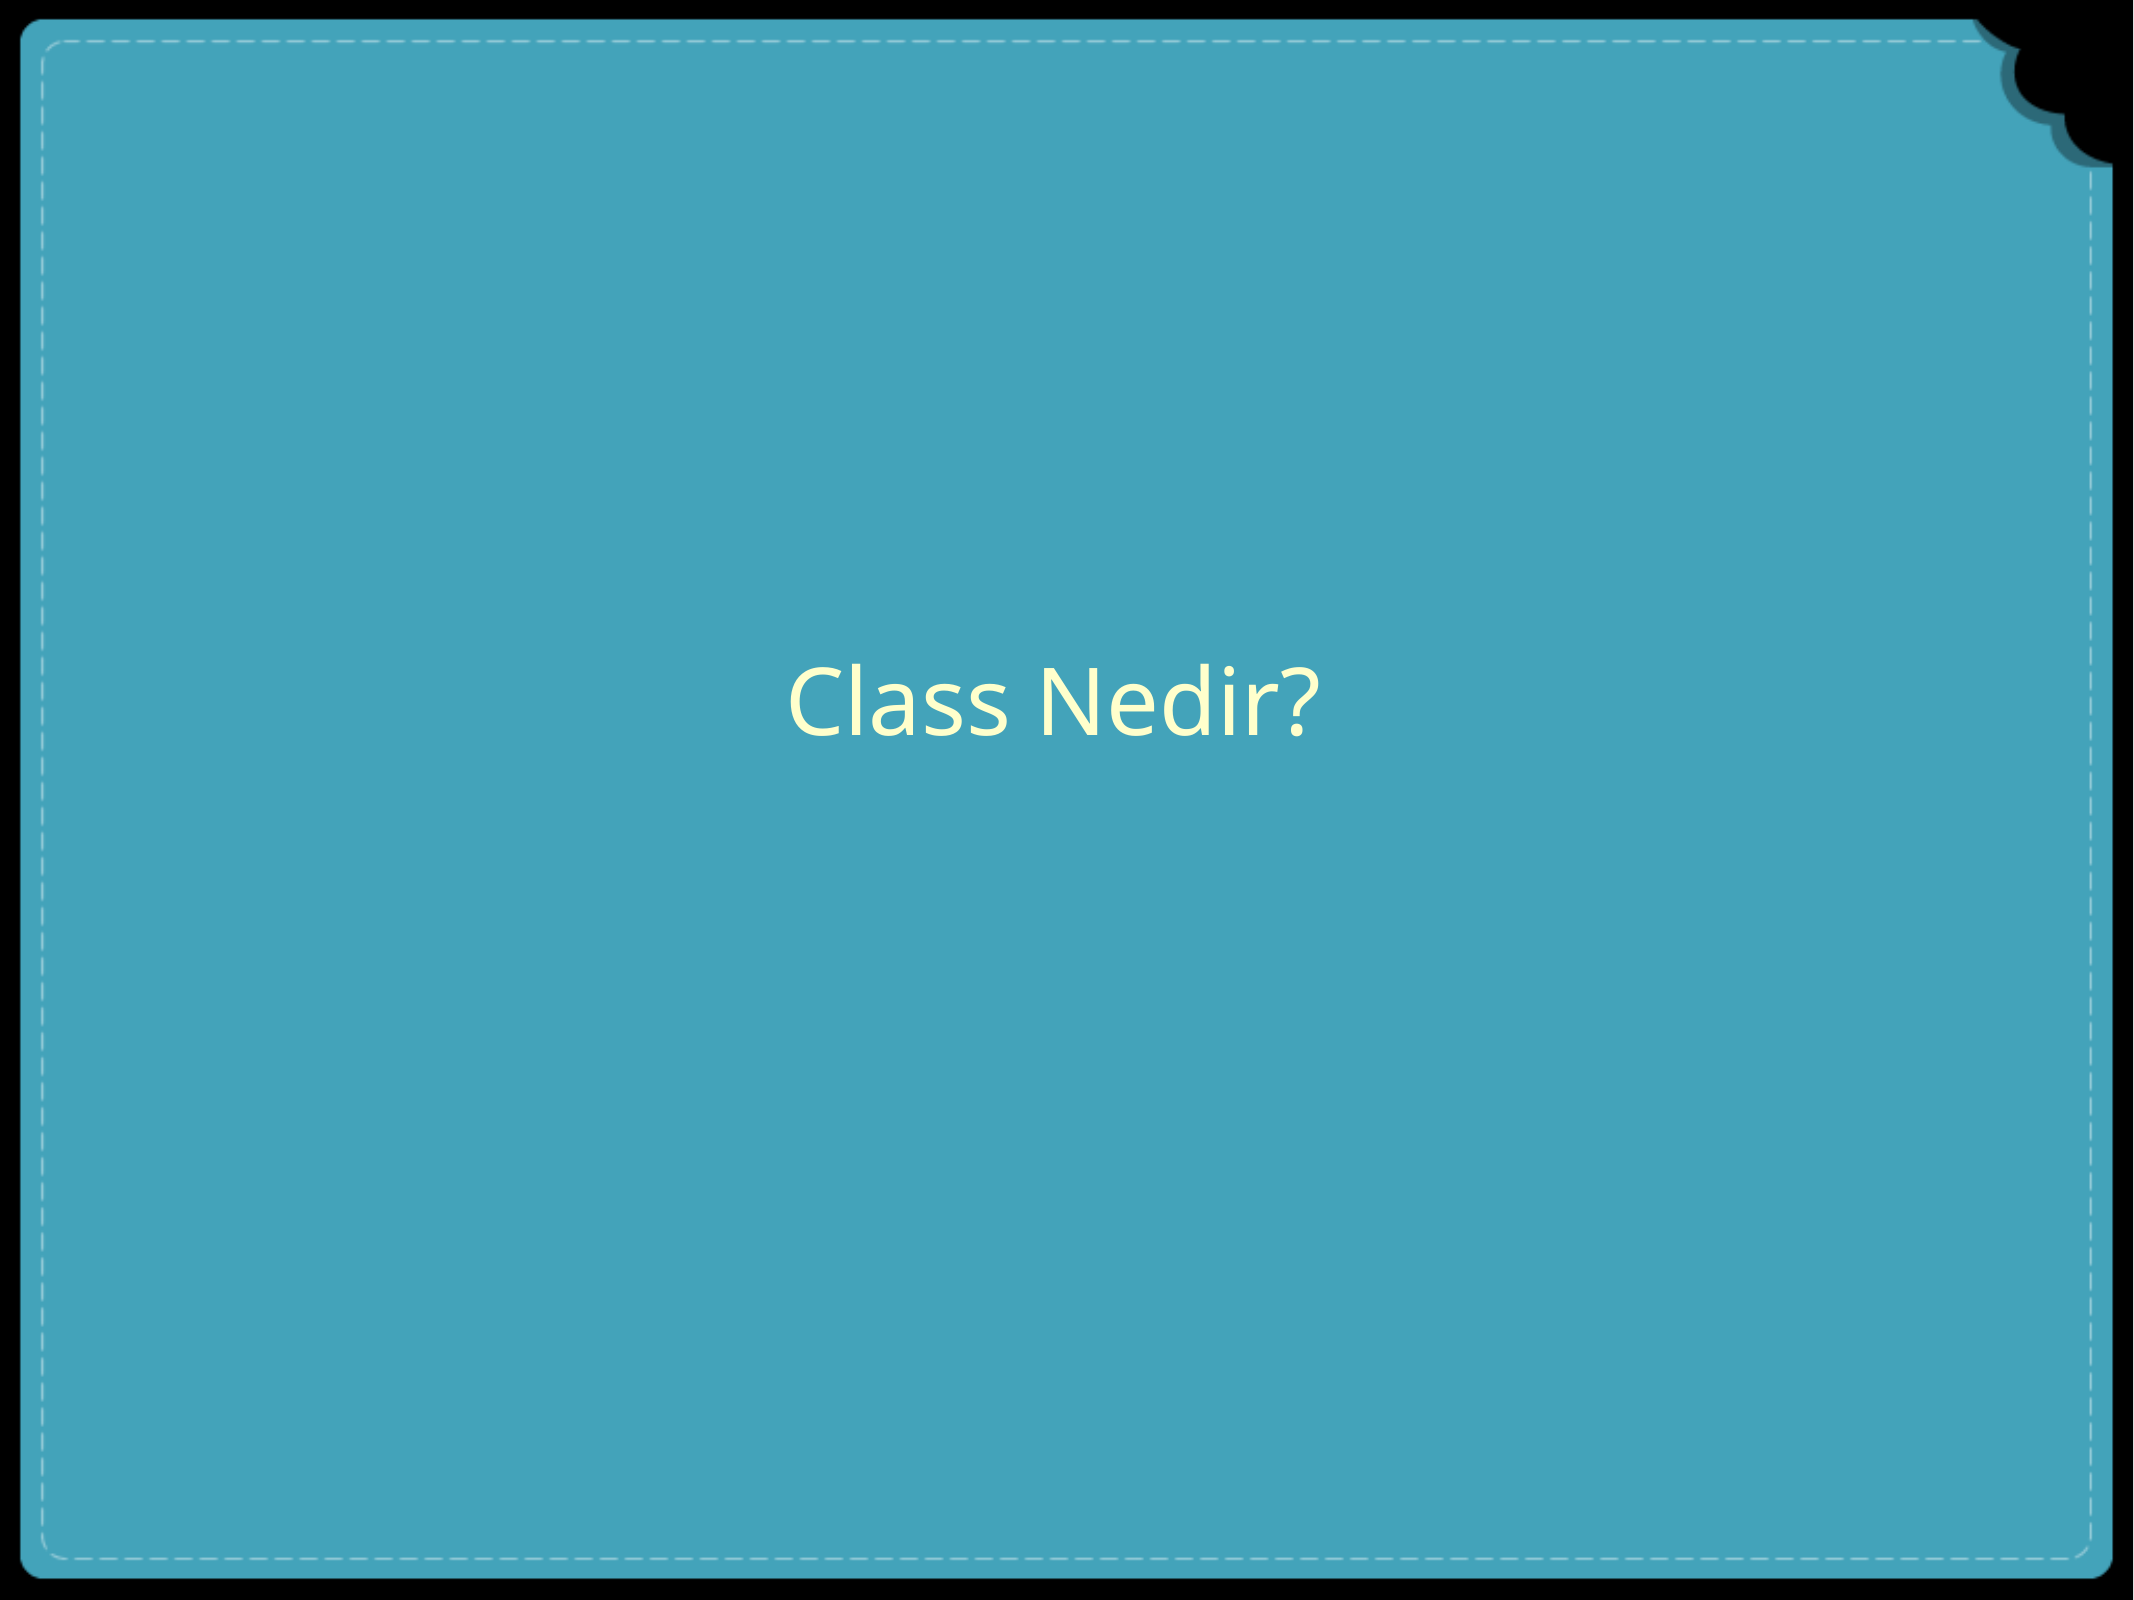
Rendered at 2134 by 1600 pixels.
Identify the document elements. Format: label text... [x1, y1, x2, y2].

list Class Nedir? [306, 631, 1801, 826]
picture [0, 0, 2134, 1600]
